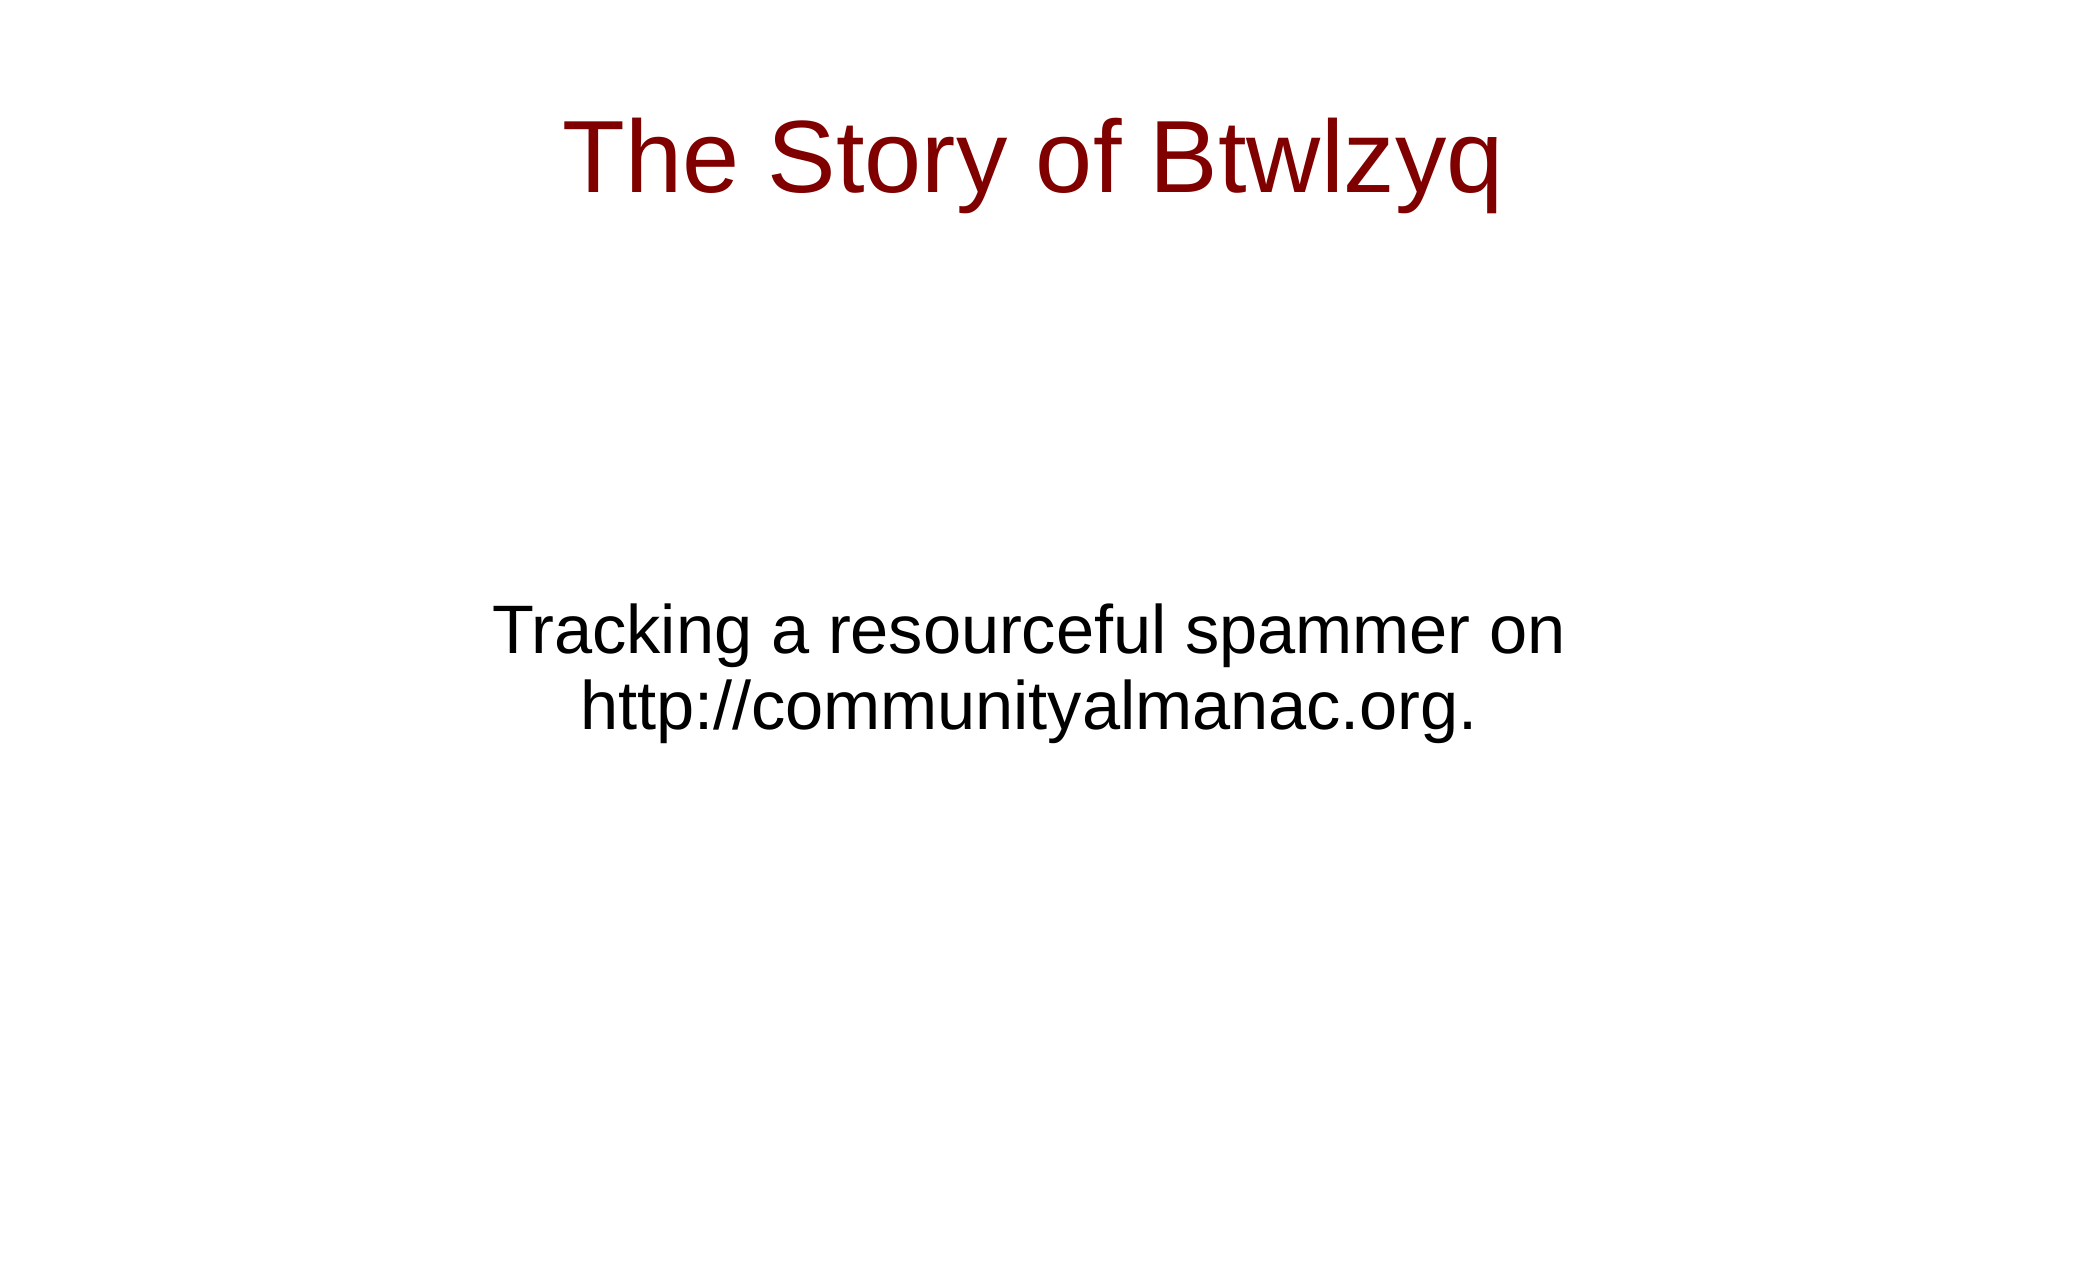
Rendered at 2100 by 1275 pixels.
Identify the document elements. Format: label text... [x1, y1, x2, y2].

subtitle Tracking a resourceful spammer on http://communityalmanac.org. [105, 298, 1953, 1038]
title The Story of Btwlzyq [105, 50, 1995, 264]
